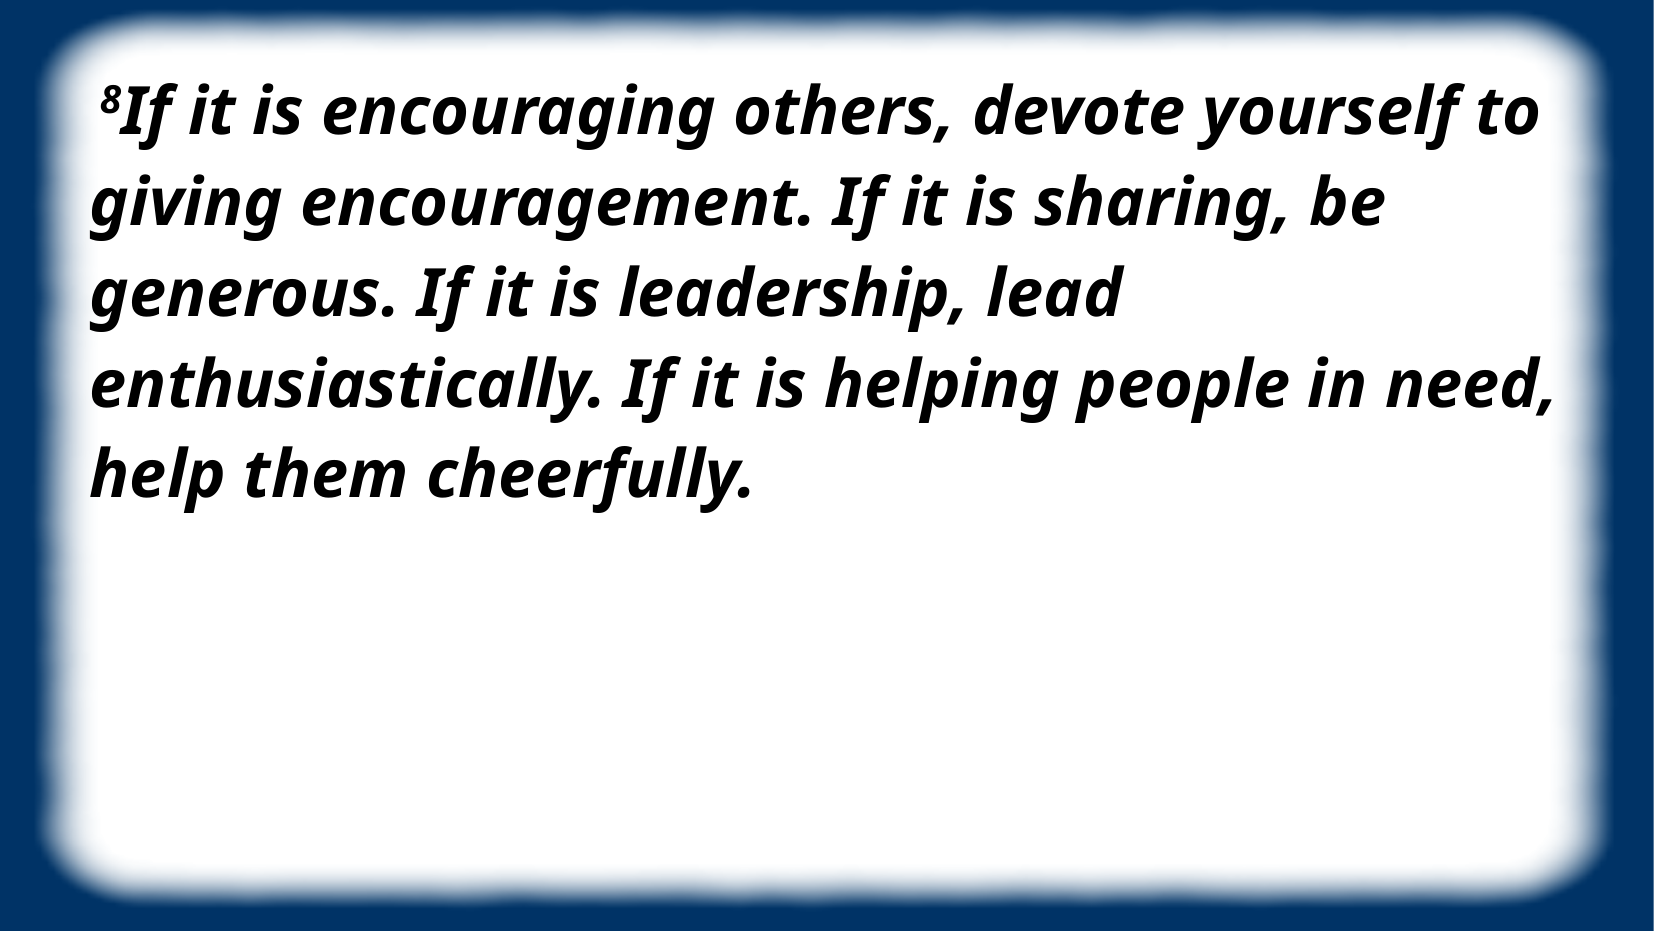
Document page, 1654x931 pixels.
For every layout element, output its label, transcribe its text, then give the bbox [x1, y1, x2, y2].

picture [0, 0, 1654, 931]
text_box 8If it is encouraging others, devote yourself to giving encouragement. If it is sharing, be generous. If it is leadership, lead enthusiastically. If it is helping people in need, help them cheerfully. [75, 56, 1576, 541]
